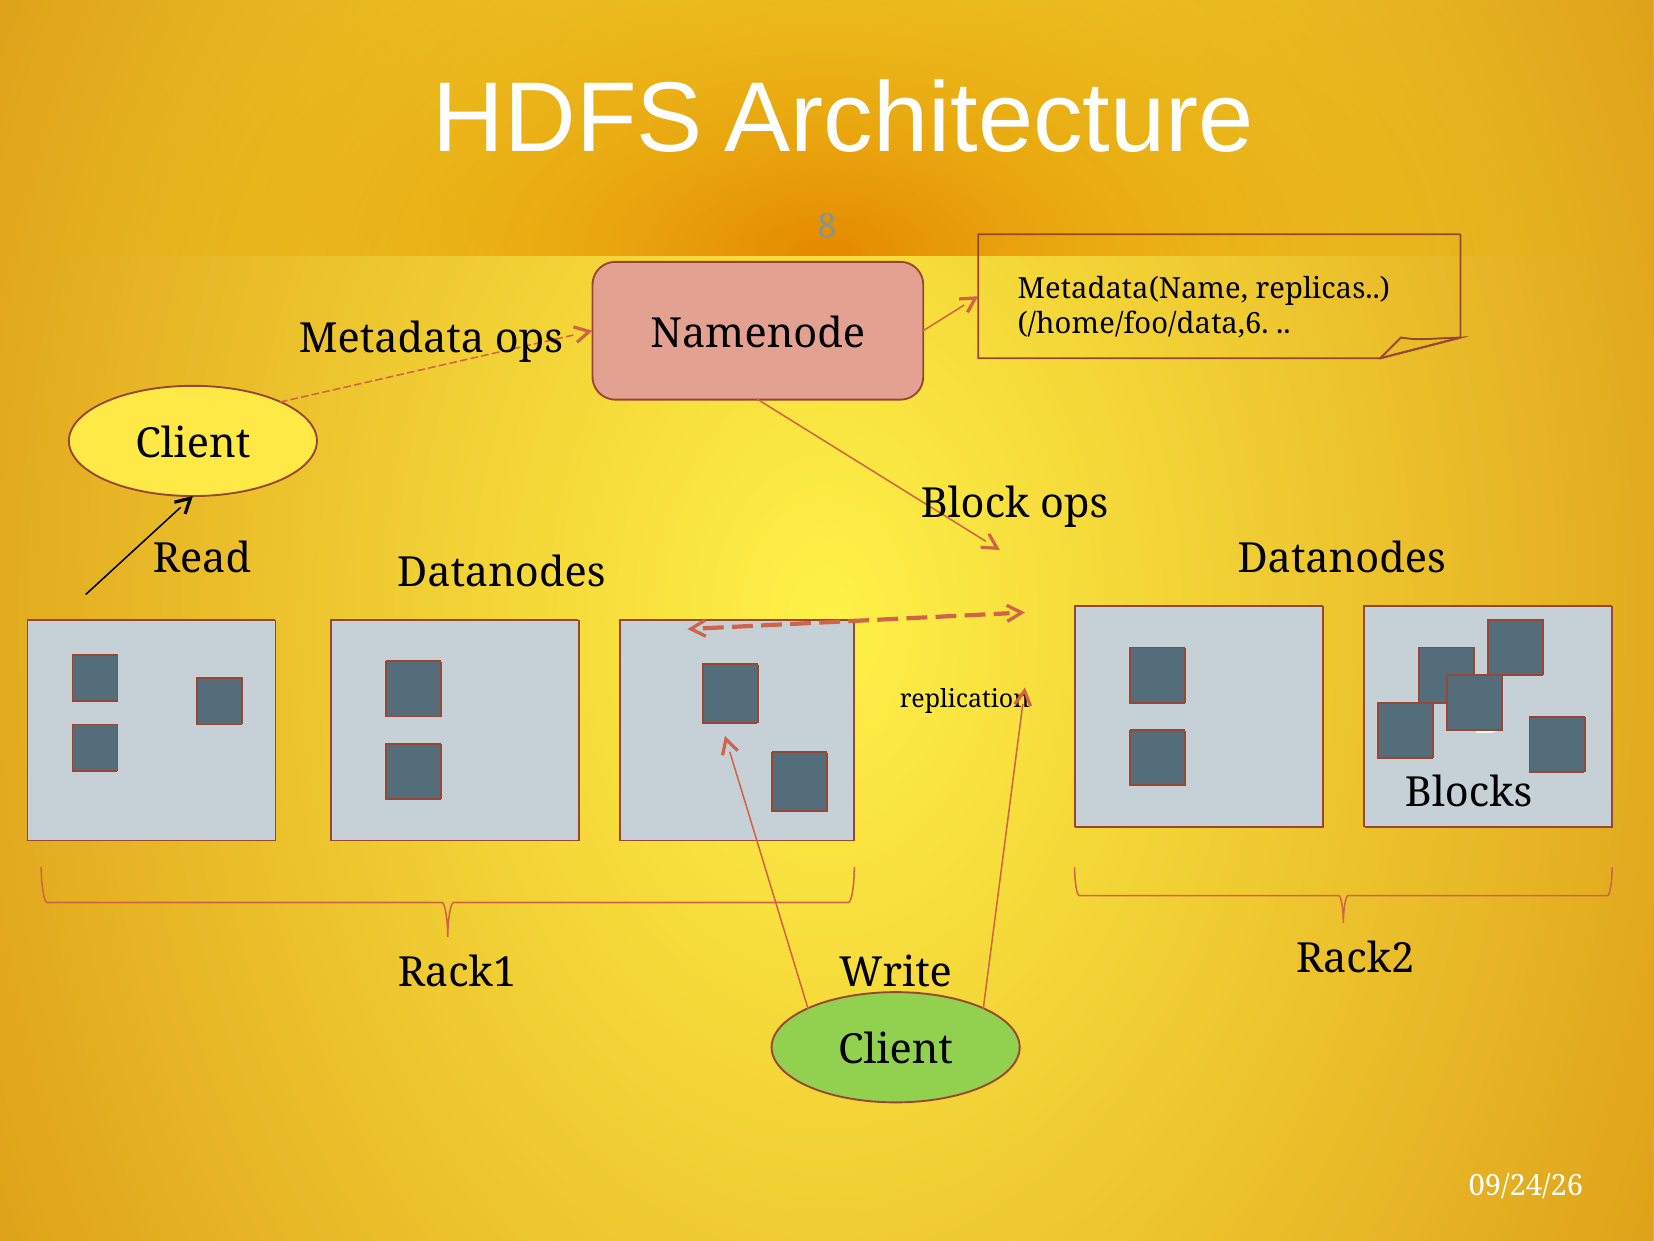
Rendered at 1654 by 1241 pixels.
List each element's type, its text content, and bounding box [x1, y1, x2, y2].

text_box Datanodes [382, 537, 621, 603]
text_box [1074, 606, 1323, 827]
text_box Metadata(Name, replicas..) (/home/foo/data,6. .. [1002, 261, 1406, 348]
title HDFS Architecture [54, 41, 1598, 179]
text_box Read [138, 523, 267, 589]
text_box Namenode [592, 261, 924, 400]
text_box Block ops [906, 468, 1124, 534]
text_box [330, 620, 579, 841]
text_box Client [771, 1002, 1020, 1103]
text_box Metadata ops [283, 303, 579, 369]
text_box B [1364, 606, 1613, 827]
text_box [1529, 716, 1585, 772]
text_box [1377, 620, 1544, 758]
text_box Write [824, 936, 968, 1003]
text_box Rack2 [1281, 923, 1430, 989]
text_box Datanodes [1222, 523, 1461, 589]
text_box 01/23/18 [1047, 1158, 1598, 1225]
text_box Blocks [1390, 757, 1548, 823]
text_box [27, 620, 276, 841]
text_box <number> [785, 187, 869, 261]
text_box Rack1 [383, 936, 532, 1003]
text_box replication [884, 675, 1045, 721]
text_box Client [68, 385, 317, 497]
text_box [619, 620, 855, 841]
